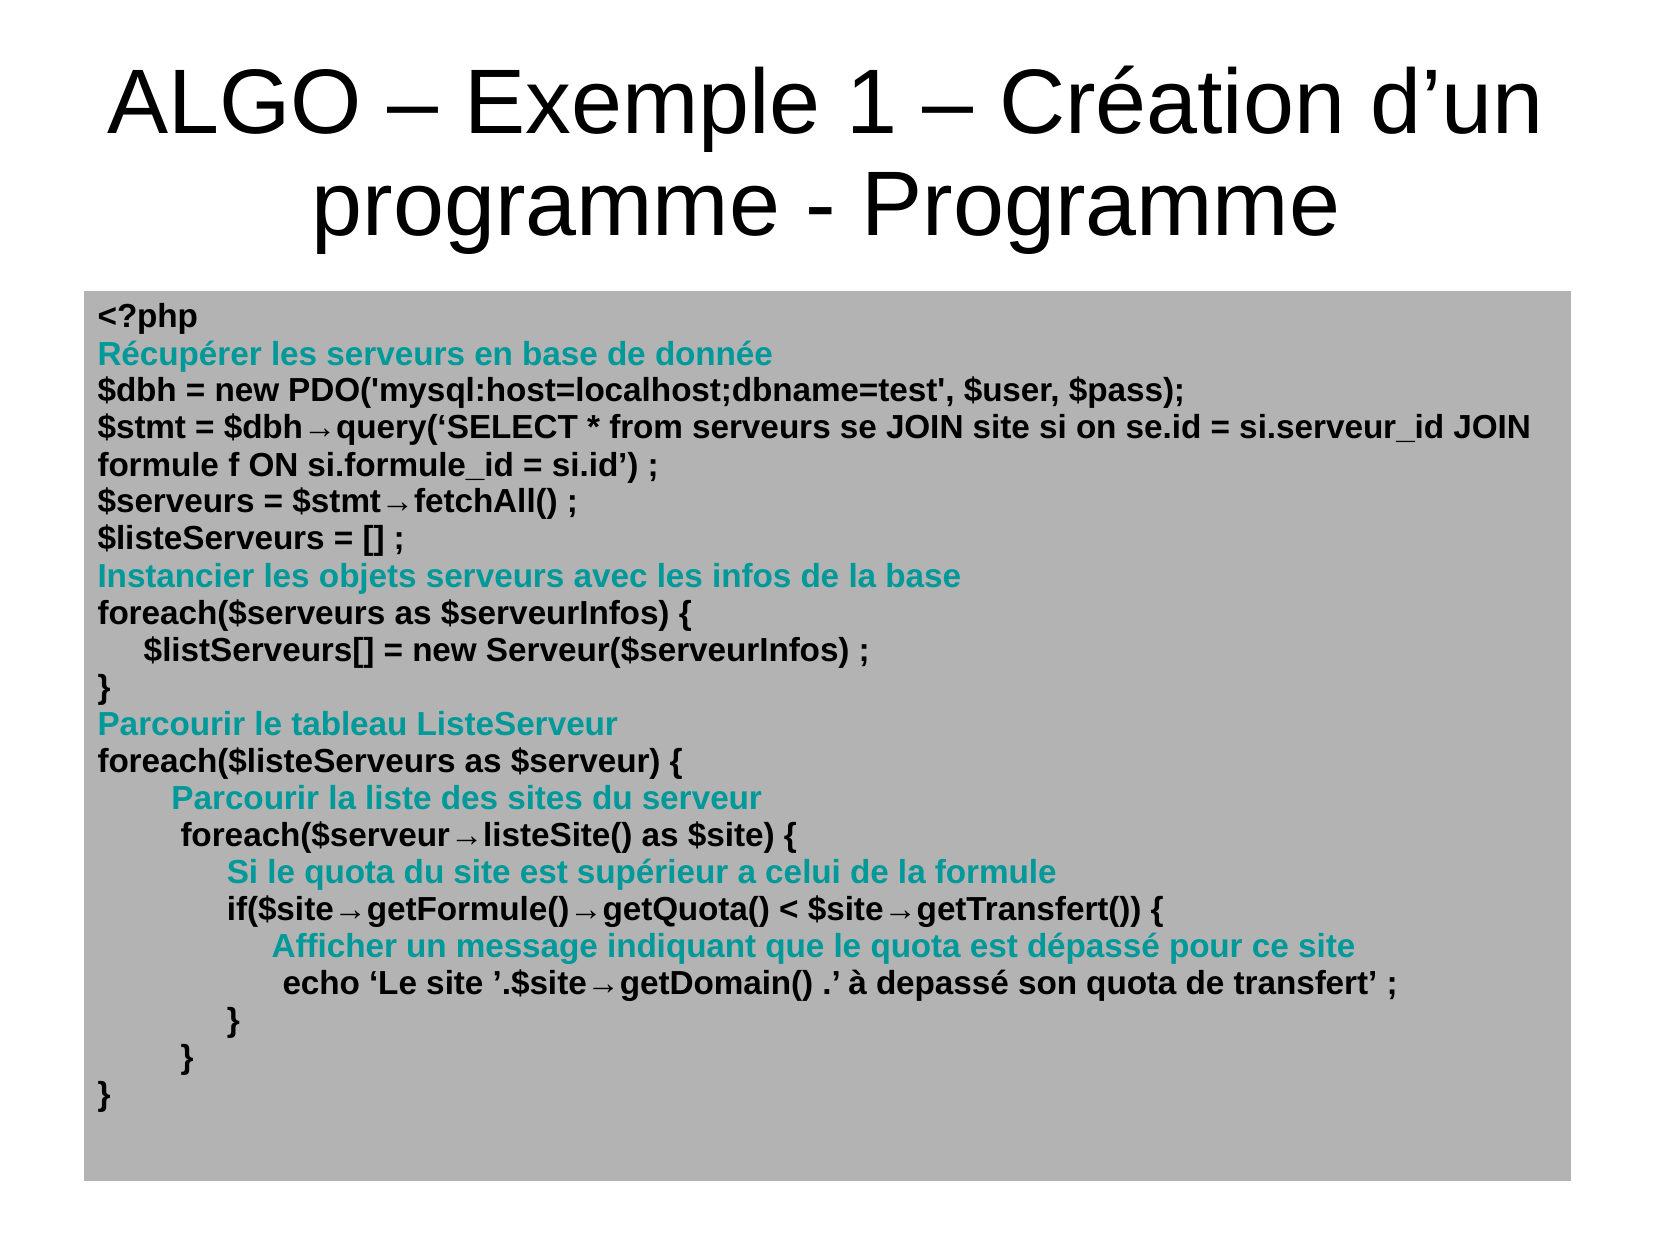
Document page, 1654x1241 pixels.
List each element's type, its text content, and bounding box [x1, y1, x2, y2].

title ALGO – Exemple 1 – Création d’un programme - Programme [82, 49, 1571, 257]
table_header <?php Récupérer les serveurs en base de donnée $dbh = new PDO('mysql:host=localhost;dbname=test', $user, $pass); $stmt = $dbh→query(‘SELECT * from serveurs se JOIN site si on se.id = si.serveur_id JOIN formule f ON si.formule_id = si.id’) ; $serveurs = $stmt→fetchAll() ; $listeServeurs = [] ; Instancier les objets serveurs avec les infos de la base foreach($serveurs as $serveurInfos) { $listServeurs[] = new Serveur($serveurInfos) ; } Parcourir le tableau ListeServeur foreach($listeServeurs as $serveur) { Parcourir la liste des sites du serveur foreach($serveur→listeSite() as $site) { Si le quota du site est supérieur a celui de la formule if($site→getFormule()→getQuota() < $site→getTransfert()) { Afficher un message indiquant que le quota est dépassé pour ce site echo ‘Le site ’.$site→getDomain() .’ à depassé son quota de transfert’ ; } } } [84, 291, 1571, 1181]
